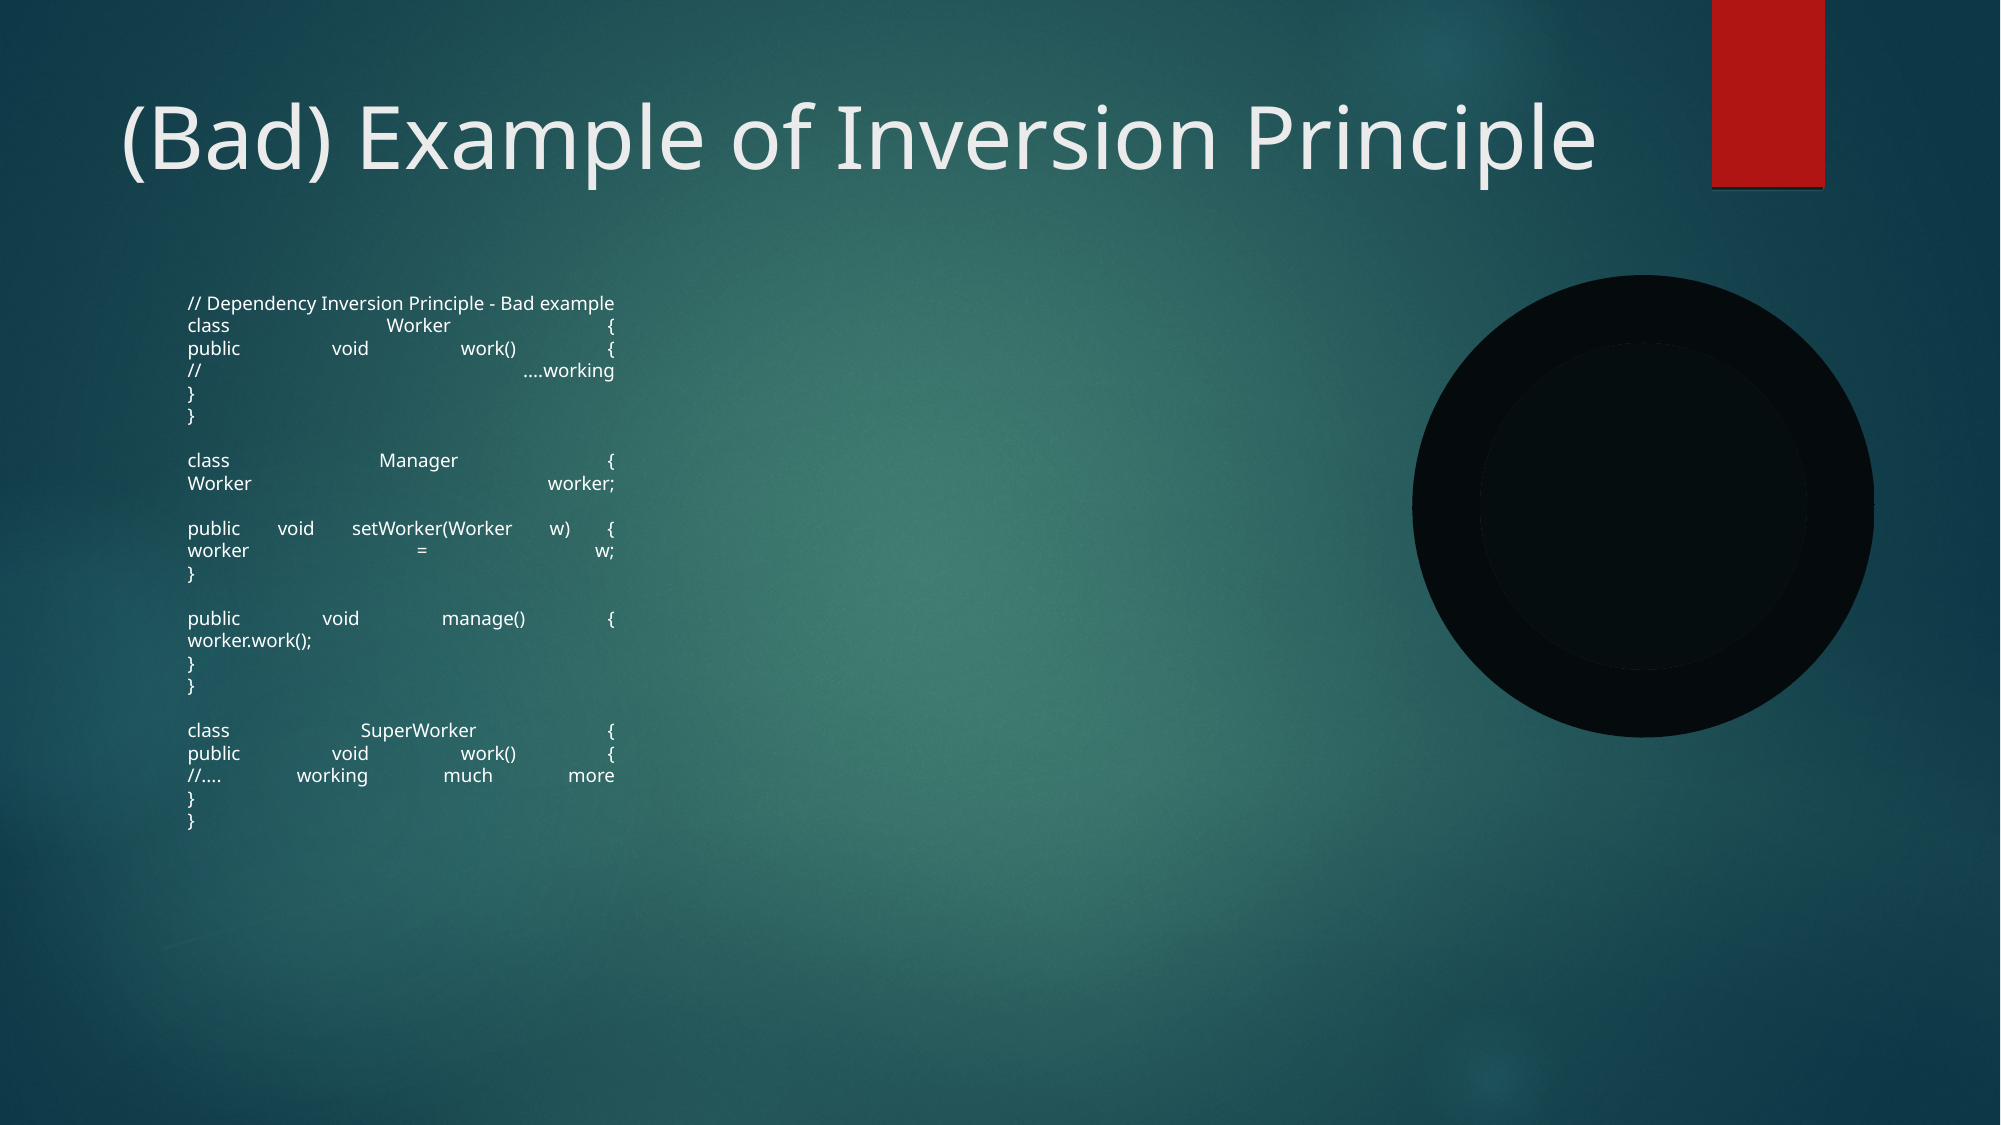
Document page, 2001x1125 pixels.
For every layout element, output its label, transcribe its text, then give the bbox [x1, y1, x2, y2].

title (Bad) Example of Inversion Principle [106, 74, 1649, 305]
list // Dependency Inversion Principle - Bad example class Worker { public void work() { // ....working } } class Manager { Worker worker; public void setWorker(Worker w) { worker = w; } public void manage() { worker.work(); } } class SuperWorker { public void work() { //.... working much more } } [172, 281, 612, 842]
